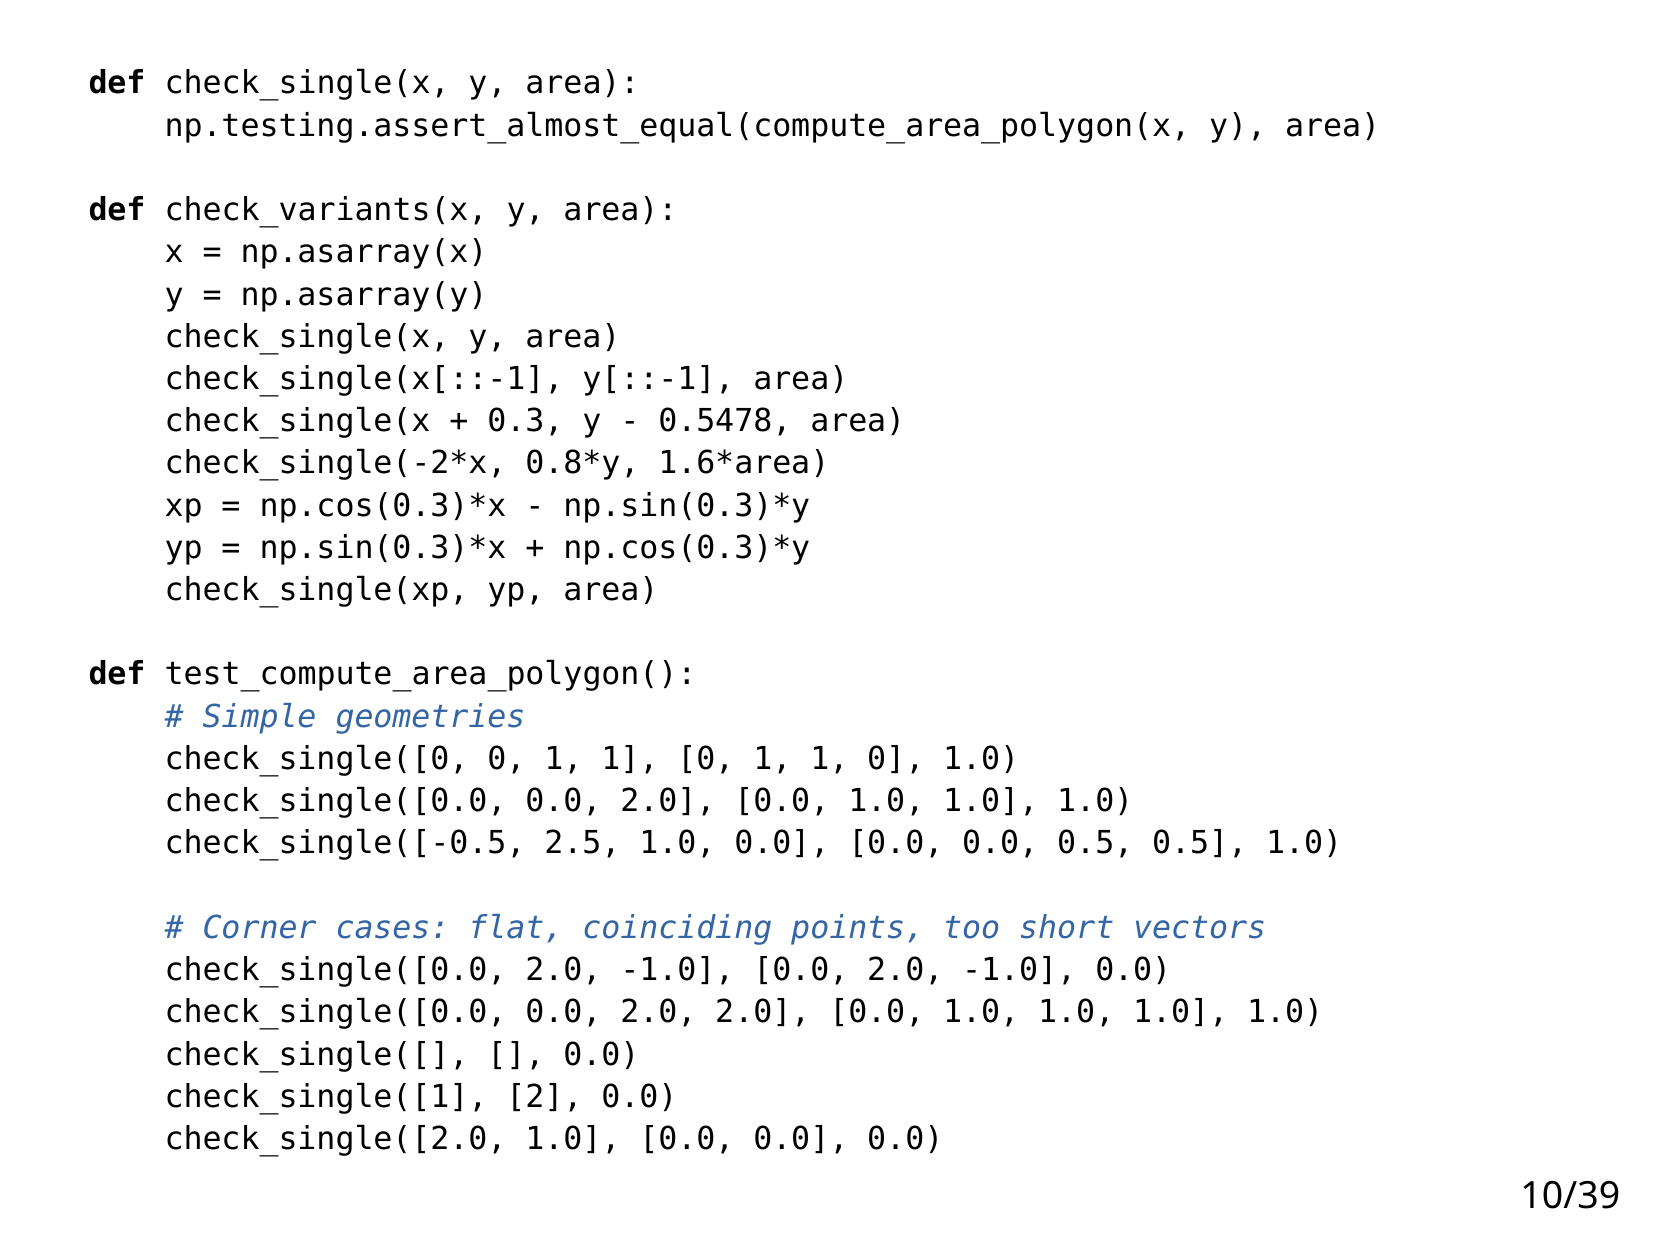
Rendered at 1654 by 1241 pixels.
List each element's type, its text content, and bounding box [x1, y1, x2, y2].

list def check_single(x, y, area): np.testing.assert_almost_equal(compute_area_polygon(x, y), area) def check_variants(x, y, area): x = np.asarray(x) y = np.asarray(y) check_single(x, y, area) check_single(x[::-1], y[::-1], area) check_single(x + 0.3, y - 0.5478, area) check_single(-2*x, 0.8*y, 1.6*area) xp = np.cos(0.3)*x - np.sin(0.3)*y yp = np.sin(0.3)*x + np.cos(0.3)*y check_single(xp, yp, area) def test_compute_area_polygon(): # Simple geometries check_single([0, 0, 1, 1], [0, 1, 1, 0], 1.0) check_single([0.0, 0.0, 2.0], [0.0, 1.0, 1.0], 1.0) check_single([-0.5, 2.5, 1.0, 0.0], [0.0, 0.0, 0.5, 0.5], 1.0) # Corner cases: flat, coinciding points, too short vectors check_single([0.0, 2.0, -1.0], [0.0, 2.0, -1.0], 0.0) check_single([0.0, 0.0, 2.0, 2.0], [0.0, 1.0, 1.0, 1.0], 1.0) check_single([], [], 0.0) check_single([1], [2], 0.0) check_single([2.0, 1.0], [0.0, 0.0], 0.0) [0, 0, 1654, 1241]
